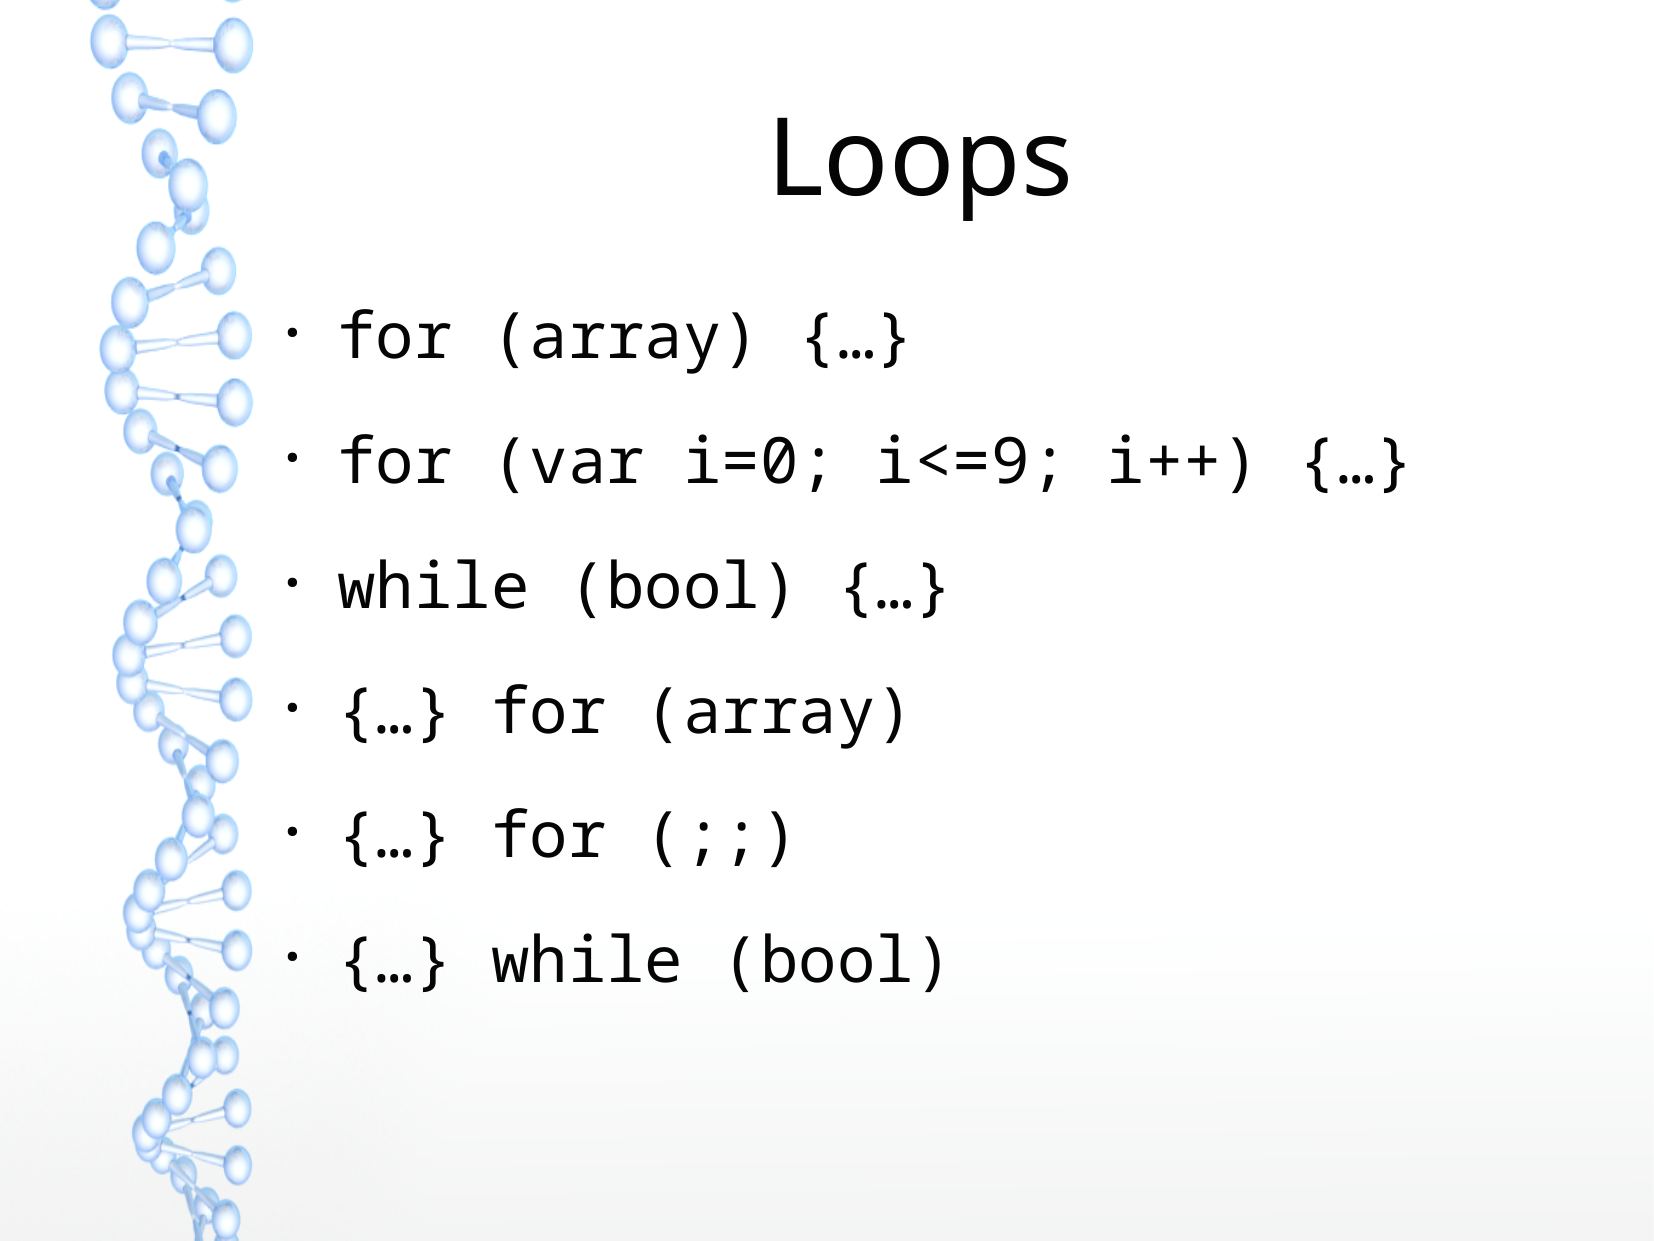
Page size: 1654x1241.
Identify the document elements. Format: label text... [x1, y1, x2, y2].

list for (array) {…} for (var i=0; i<=9; i++) {…} while (bool) {…} {…} for (array) {…} for (;;) {…} while (bool) [269, 290, 1538, 1010]
title Loops [269, 49, 1571, 257]
picture [0, 0, 1654, 1241]
